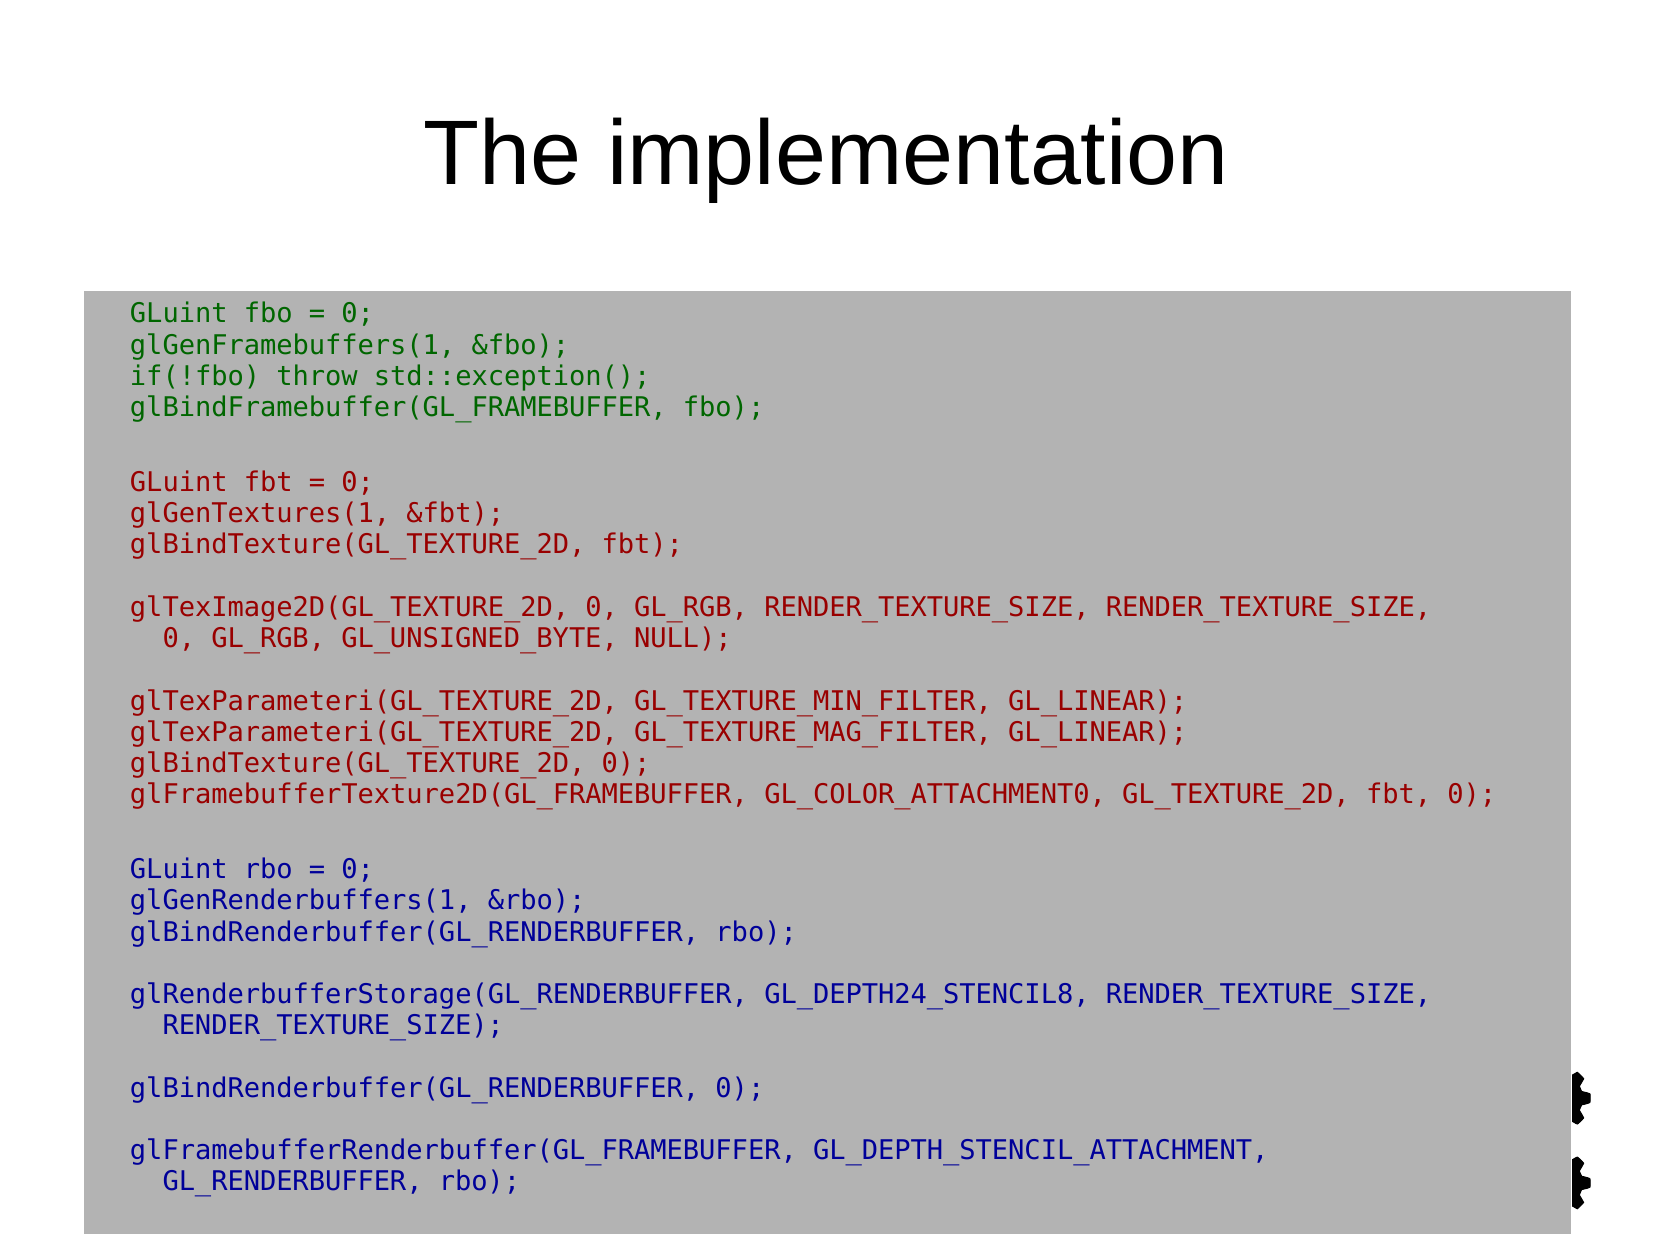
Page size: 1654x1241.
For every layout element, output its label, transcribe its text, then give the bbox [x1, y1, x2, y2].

title The implementation [82, 49, 1571, 257]
picture [1572, 1065, 1591, 1216]
table_header GLuint fbo = 0; glGenFramebuffers(1, &fbo); if(!fbo) throw std::exception(); glBindFramebuffer(GL_FRAMEBUFFER, fbo); GLuint fbt = 0; glGenTextures(1, &fbt); glBindTexture(GL_TEXTURE_2D, fbt); glTexImage2D(GL_TEXTURE_2D, 0, GL_RGB, RENDER_TEXTURE_SIZE, RENDER_TEXTURE_SIZE, 0, GL_RGB, GL_UNSIGNED_BYTE, NULL); glTexParameteri(GL_TEXTURE_2D, GL_TEXTURE_MIN_FILTER, GL_LINEAR); glTexParameteri(GL_TEXTURE_2D, GL_TEXTURE_MAG_FILTER, GL_LINEAR); glBindTexture(GL_TEXTURE_2D, 0); glFramebufferTexture2D(GL_FRAMEBUFFER, GL_COLOR_ATTACHMENT0, GL_TEXTURE_2D, fbt, 0); GLuint rbo = 0; glGenRenderbuffers(1, &rbo); glBindRenderbuffer(GL_RENDERBUFFER, rbo); glRenderbufferStorage(GL_RENDERBUFFER, GL_DEPTH24_STENCIL8, RENDER_TEXTURE_SIZE, RENDER_TEXTURE_SIZE); glBindRenderbuffer(GL_RENDERBUFFER, 0); glFramebufferRenderbuffer(GL_FRAMEBUFFER, GL_DEPTH_STENCIL_ATTACHMENT, GL_RENDERBUFFER, rbo); [84, 291, 1571, 1234]
